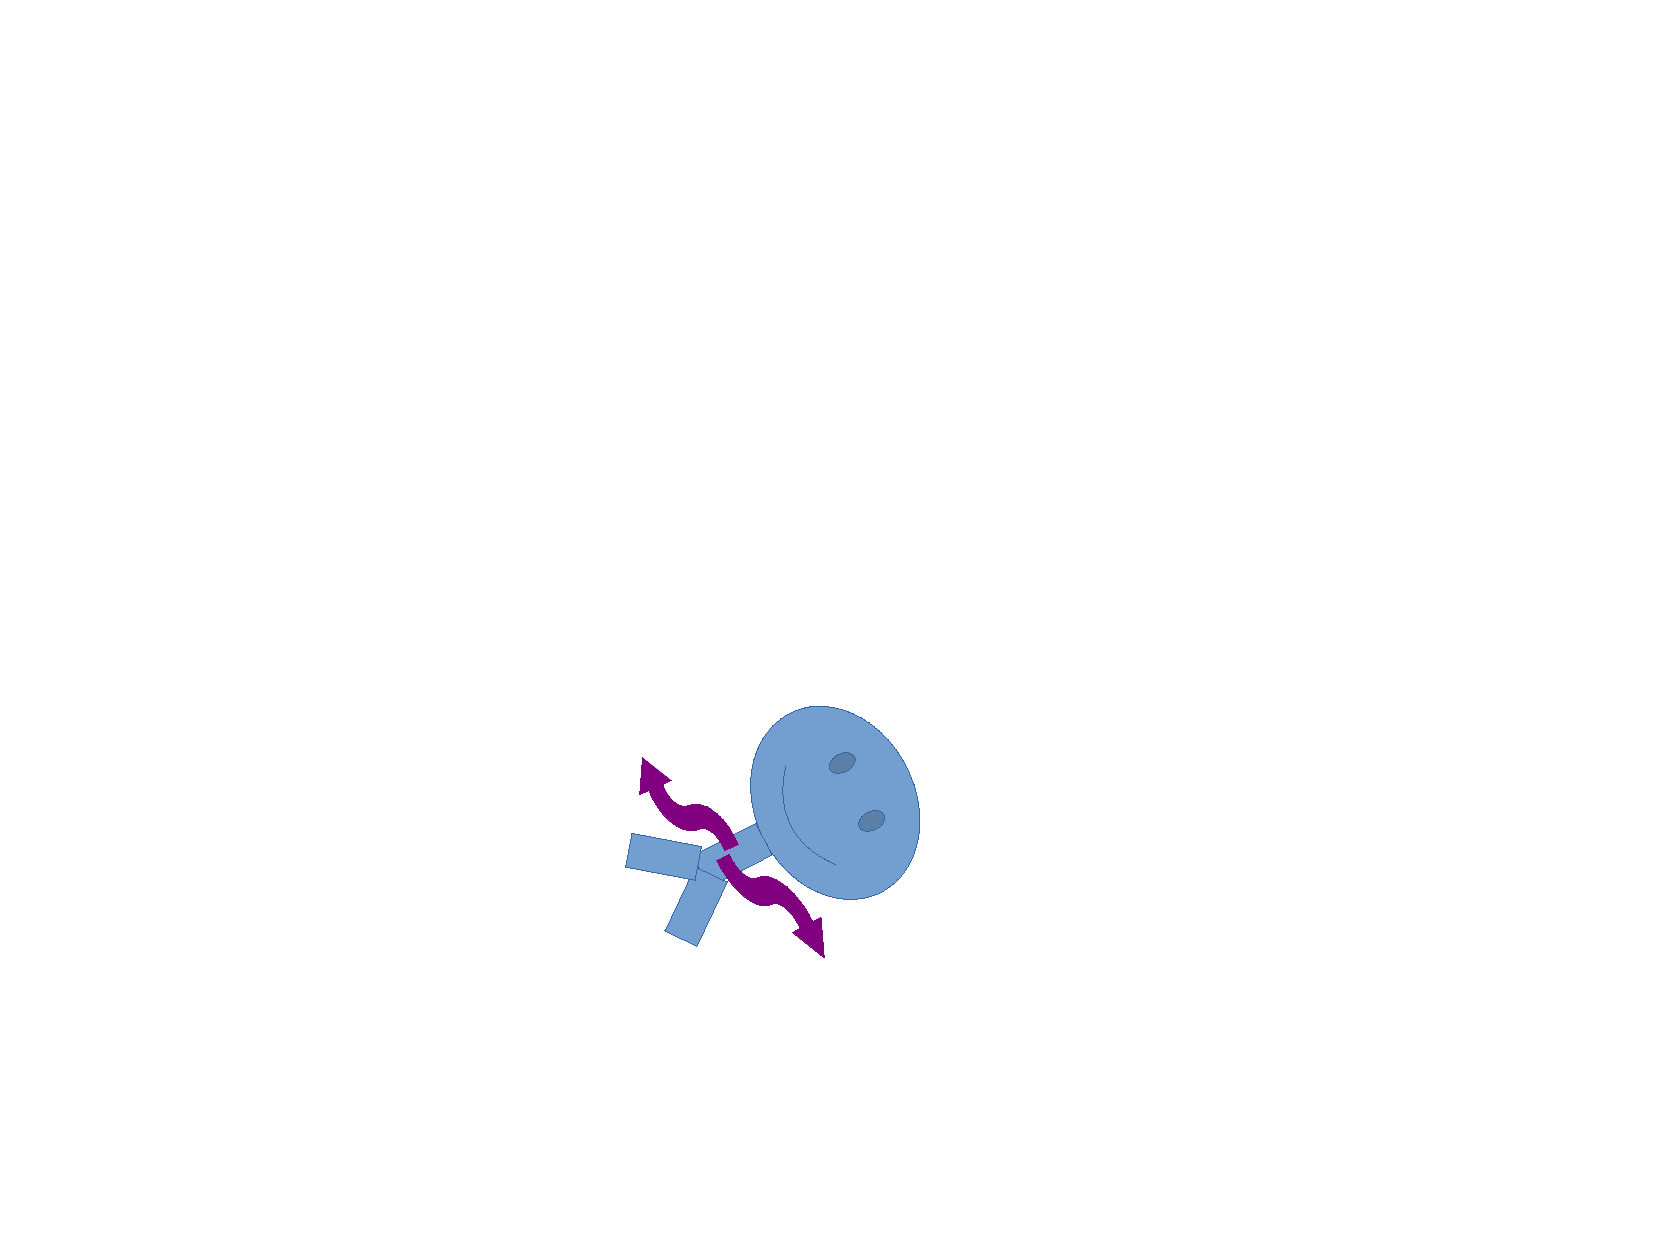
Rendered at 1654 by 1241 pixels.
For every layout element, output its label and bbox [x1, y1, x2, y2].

text_box [625, 706, 920, 958]
